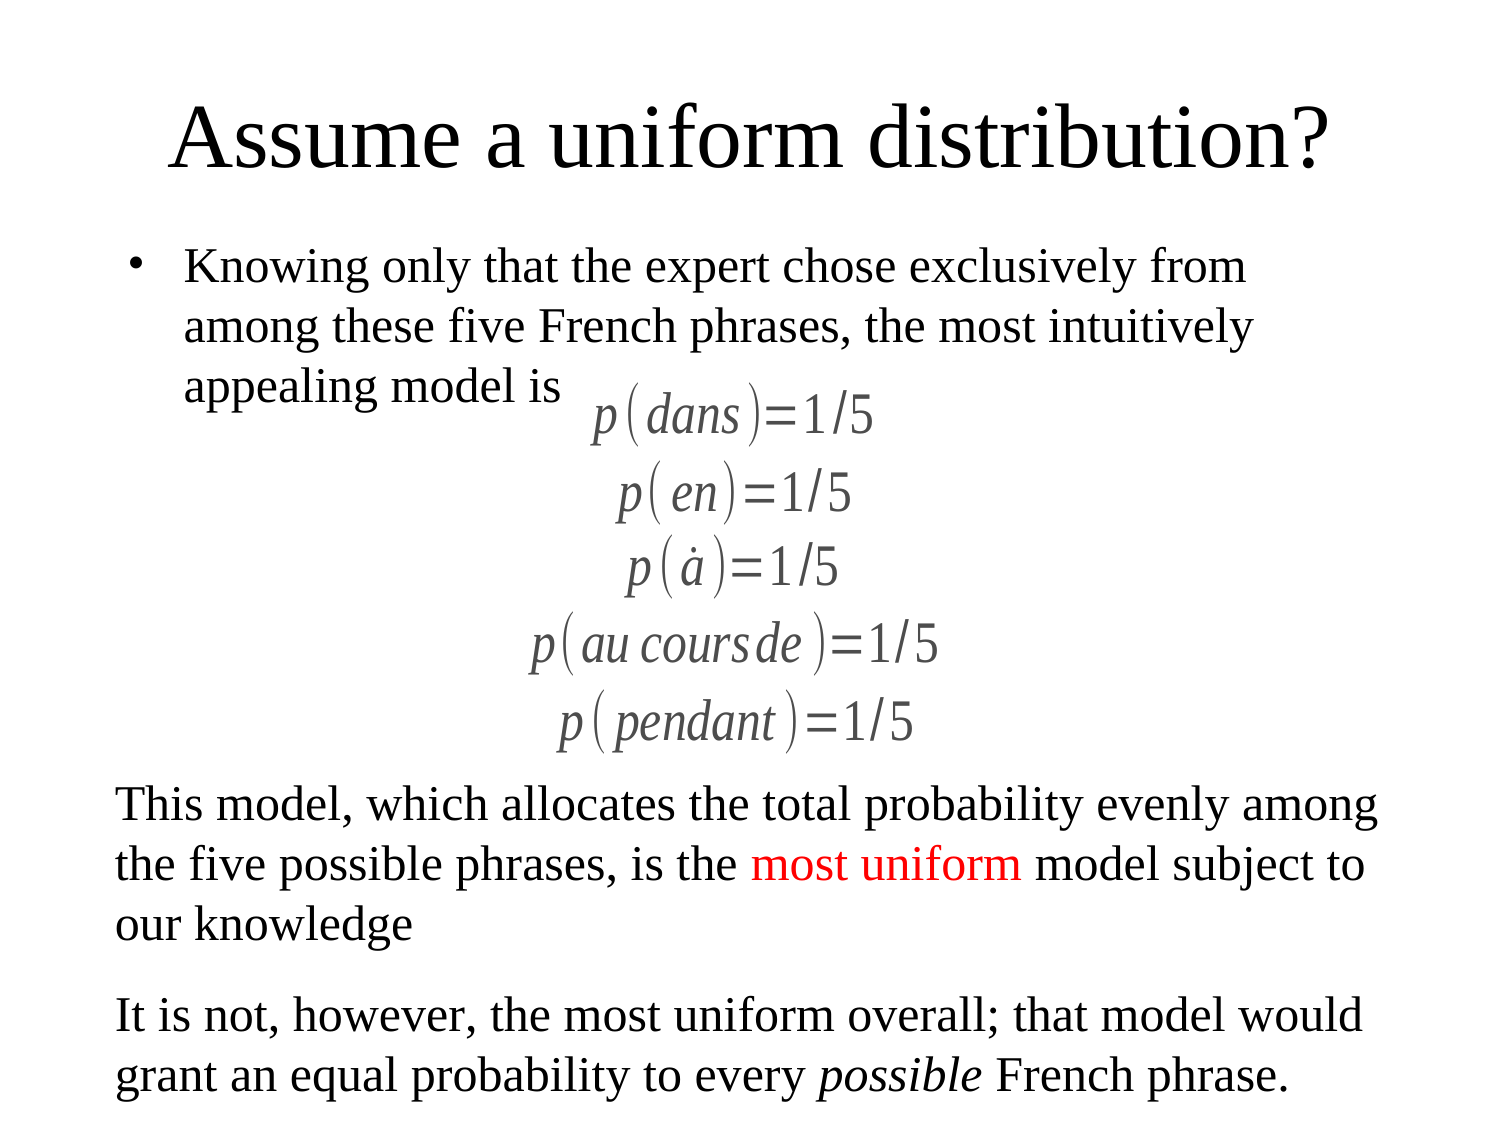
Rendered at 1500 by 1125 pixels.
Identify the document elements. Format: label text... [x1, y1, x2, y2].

title Assume a uniform distribution? [112, 37, 1388, 224]
text_box This model, which allocates the total probability evenly among the five possible phrases, is the most uniform model subject to our knowledge It is not, however, the most uniform overall; that model would grant an equal probability to every possible French phrase. [99, 762, 1401, 1110]
chart [512, 375, 963, 756]
list Knowing only that the expert chose exclusively from among these five French phrases, the most intuitively appealing model is [112, 224, 1388, 762]
